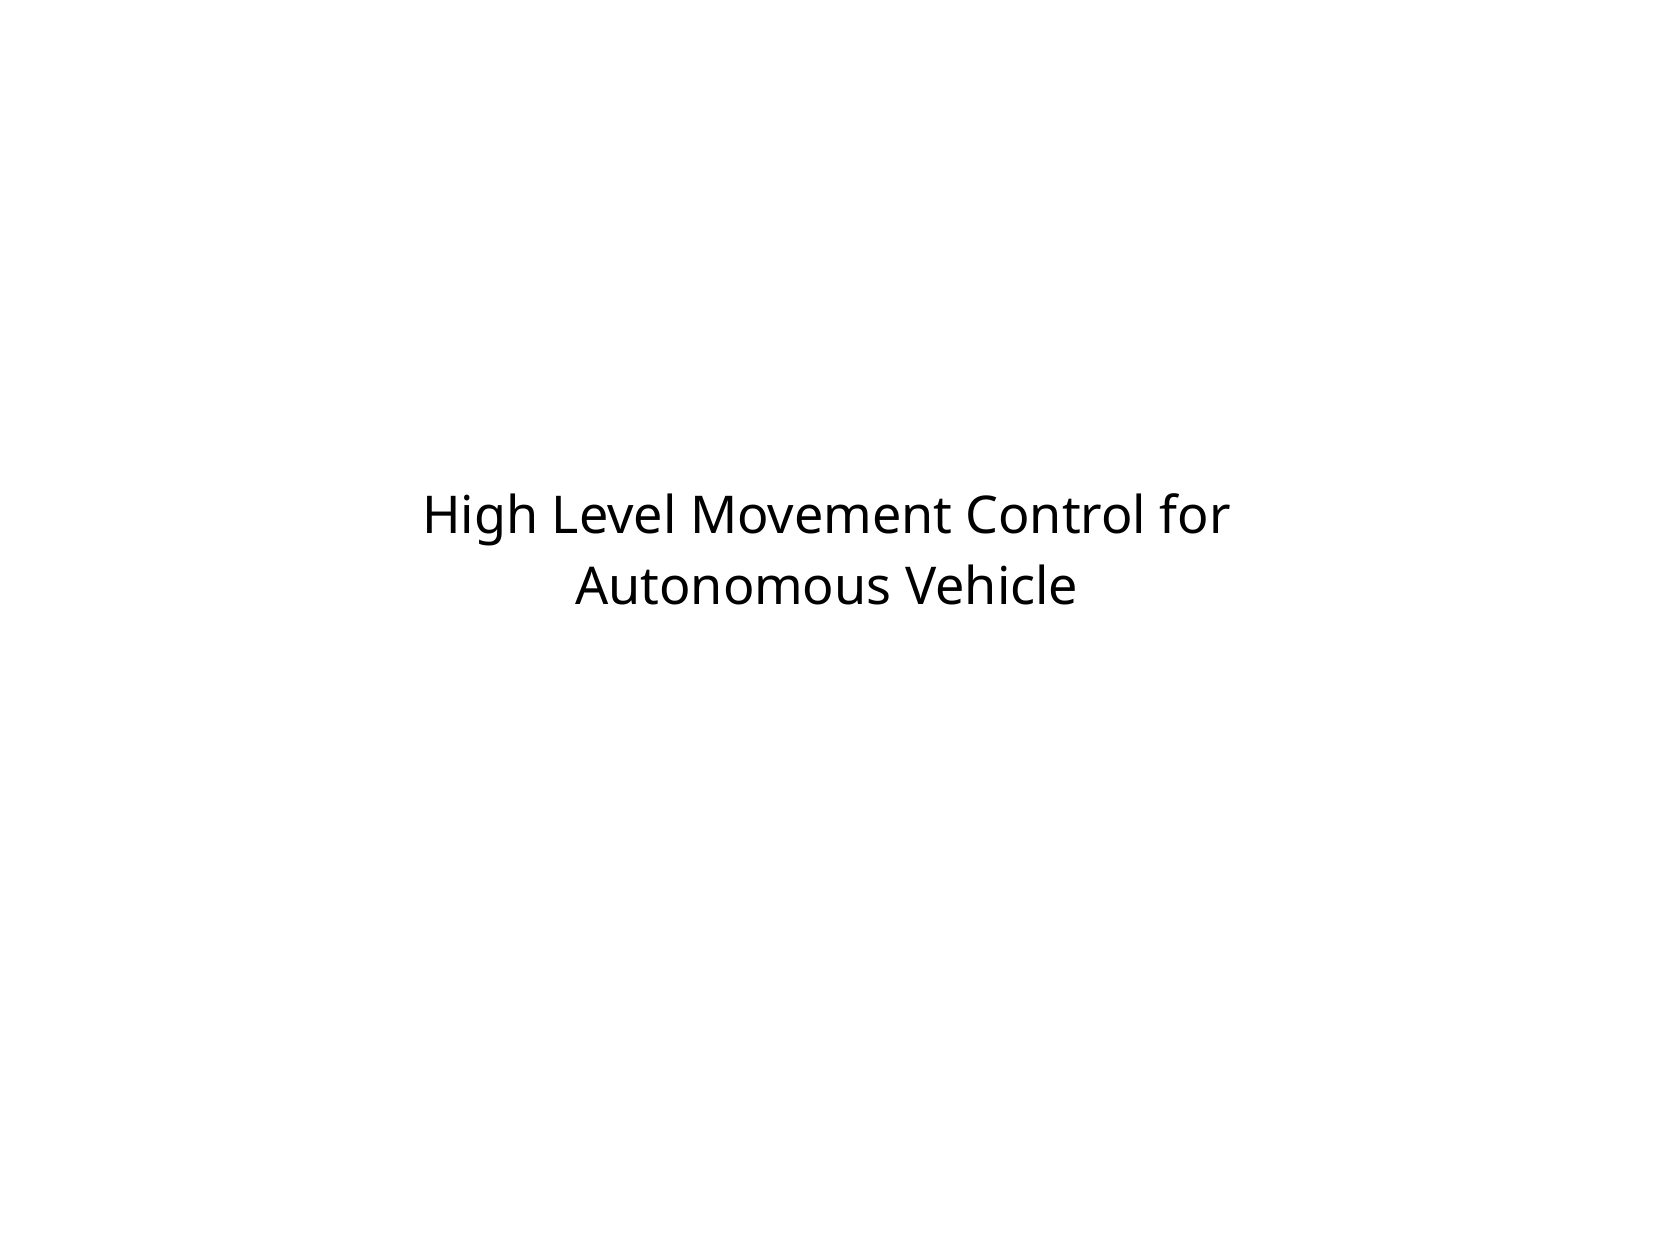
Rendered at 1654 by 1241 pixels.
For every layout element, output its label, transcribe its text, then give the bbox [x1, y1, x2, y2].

title High Level Movement Control for Autonomous Vehicle [82, 445, 1571, 653]
